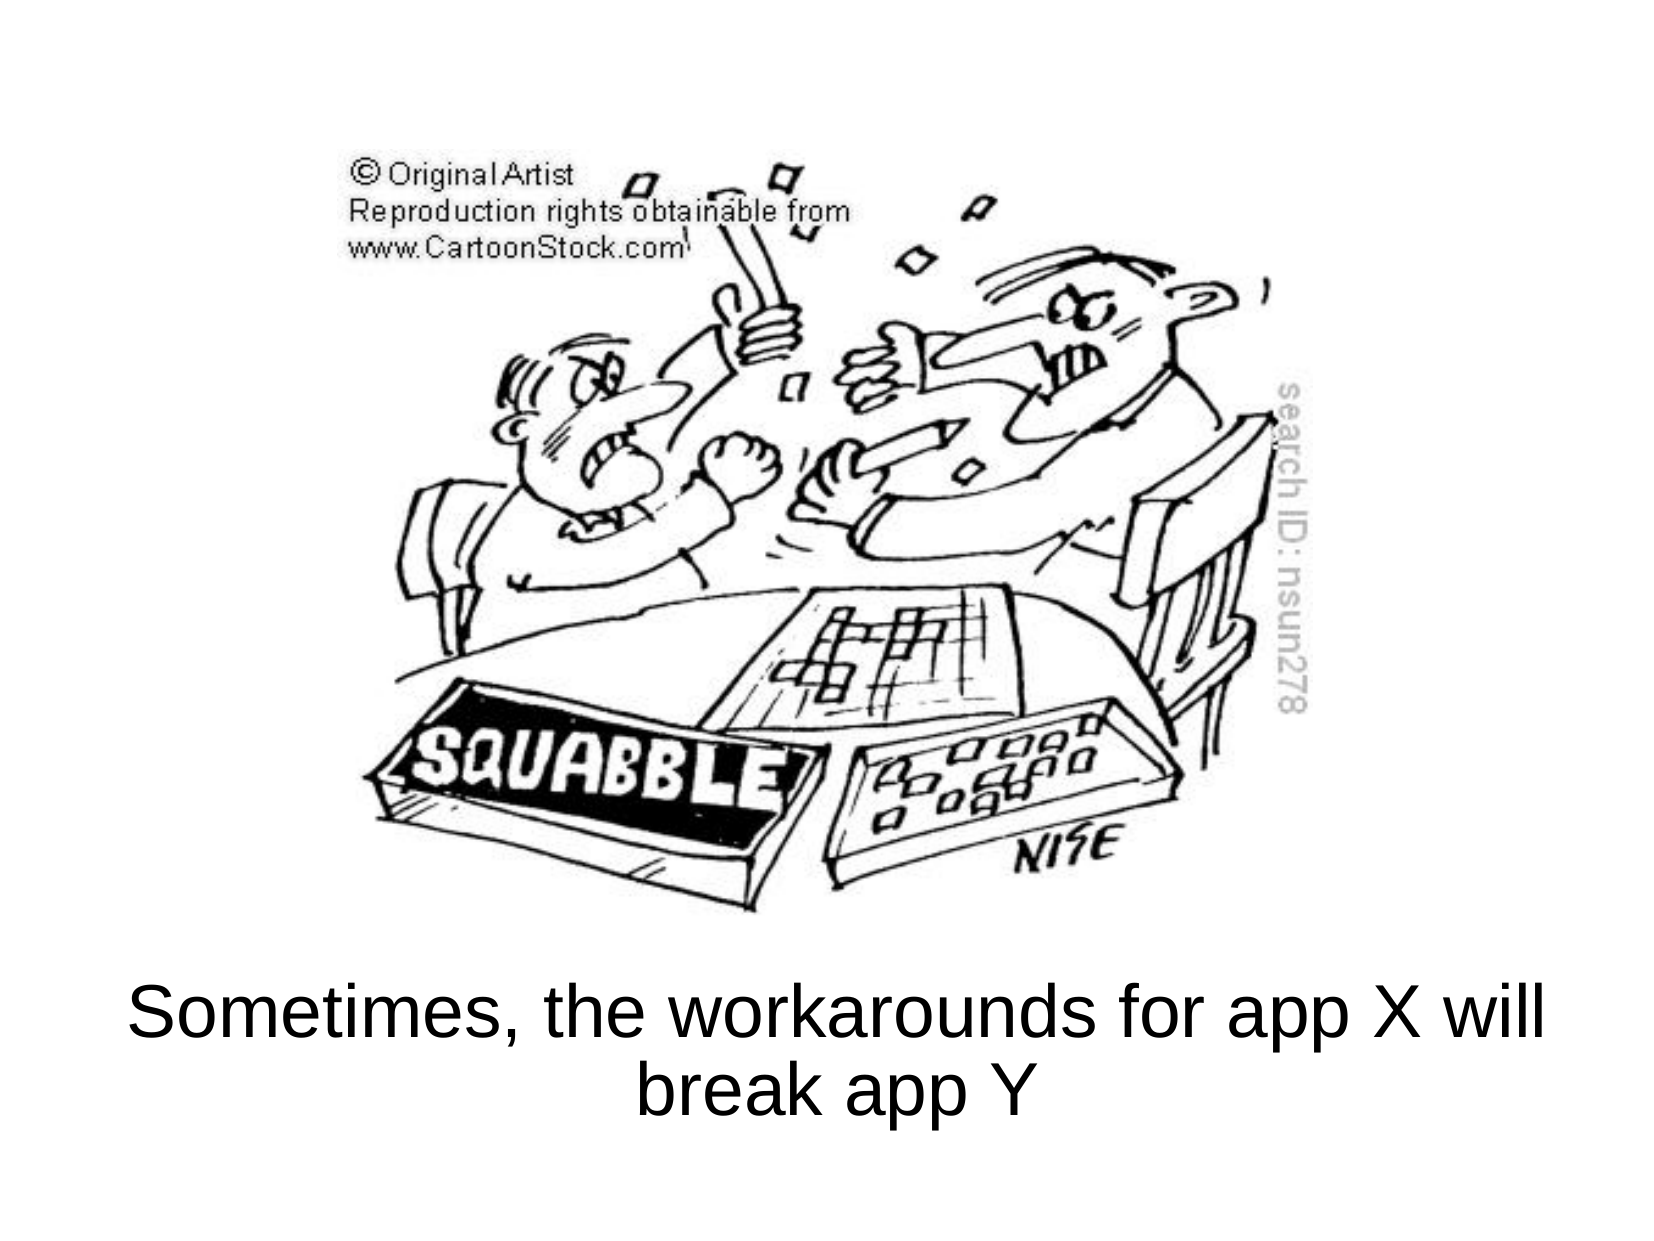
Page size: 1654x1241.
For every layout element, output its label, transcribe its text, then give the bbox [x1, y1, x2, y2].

title Sometimes, the workarounds for app X will break app Y [75, 865, 1601, 1241]
picture [337, 149, 1313, 938]
